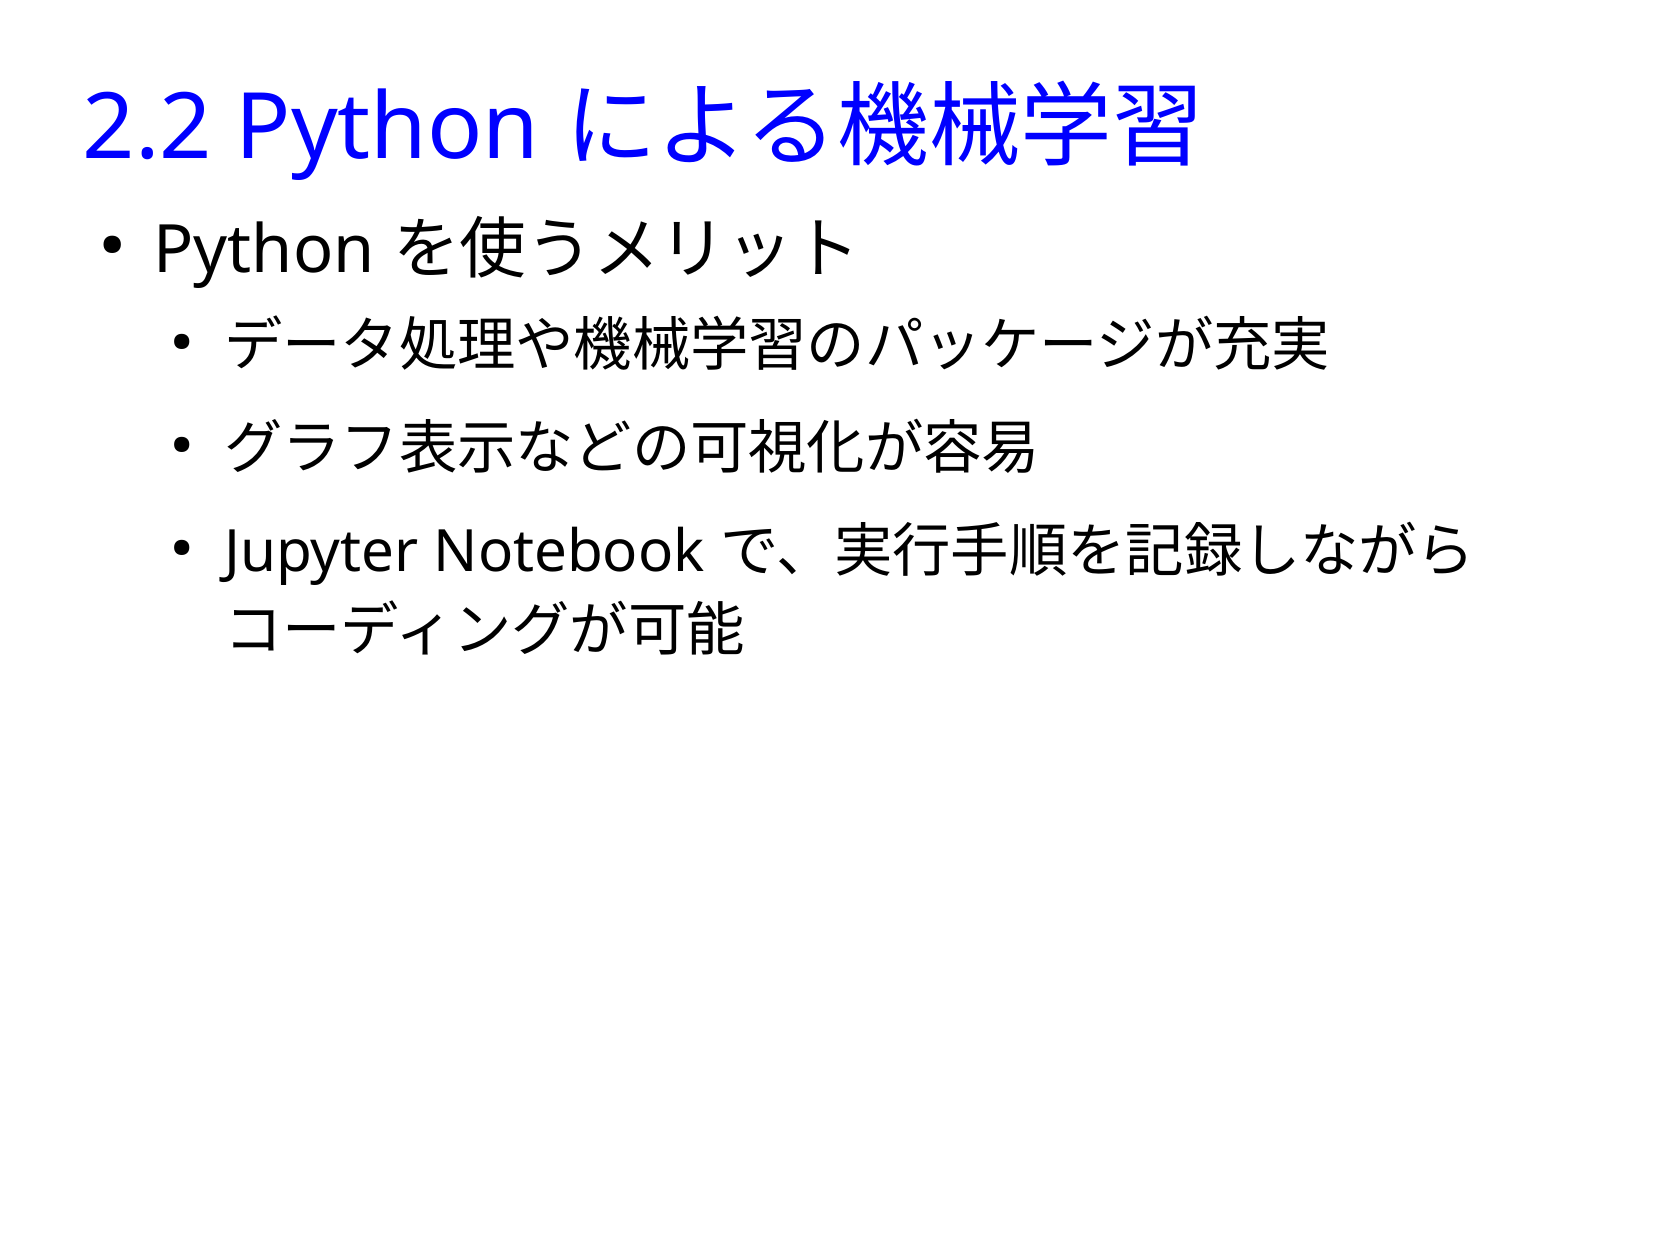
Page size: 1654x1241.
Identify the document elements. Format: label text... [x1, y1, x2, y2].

list Pythonを使うメリット データ処理や機械学習のパッケージが充実 グラフ表示などの可視化が容易 Jupyter Notebookで、実行手順を記録しながらコーディングが可能 [82, 200, 1571, 1152]
title 2.2 Pythonによる機械学習 [82, 49, 1571, 198]
